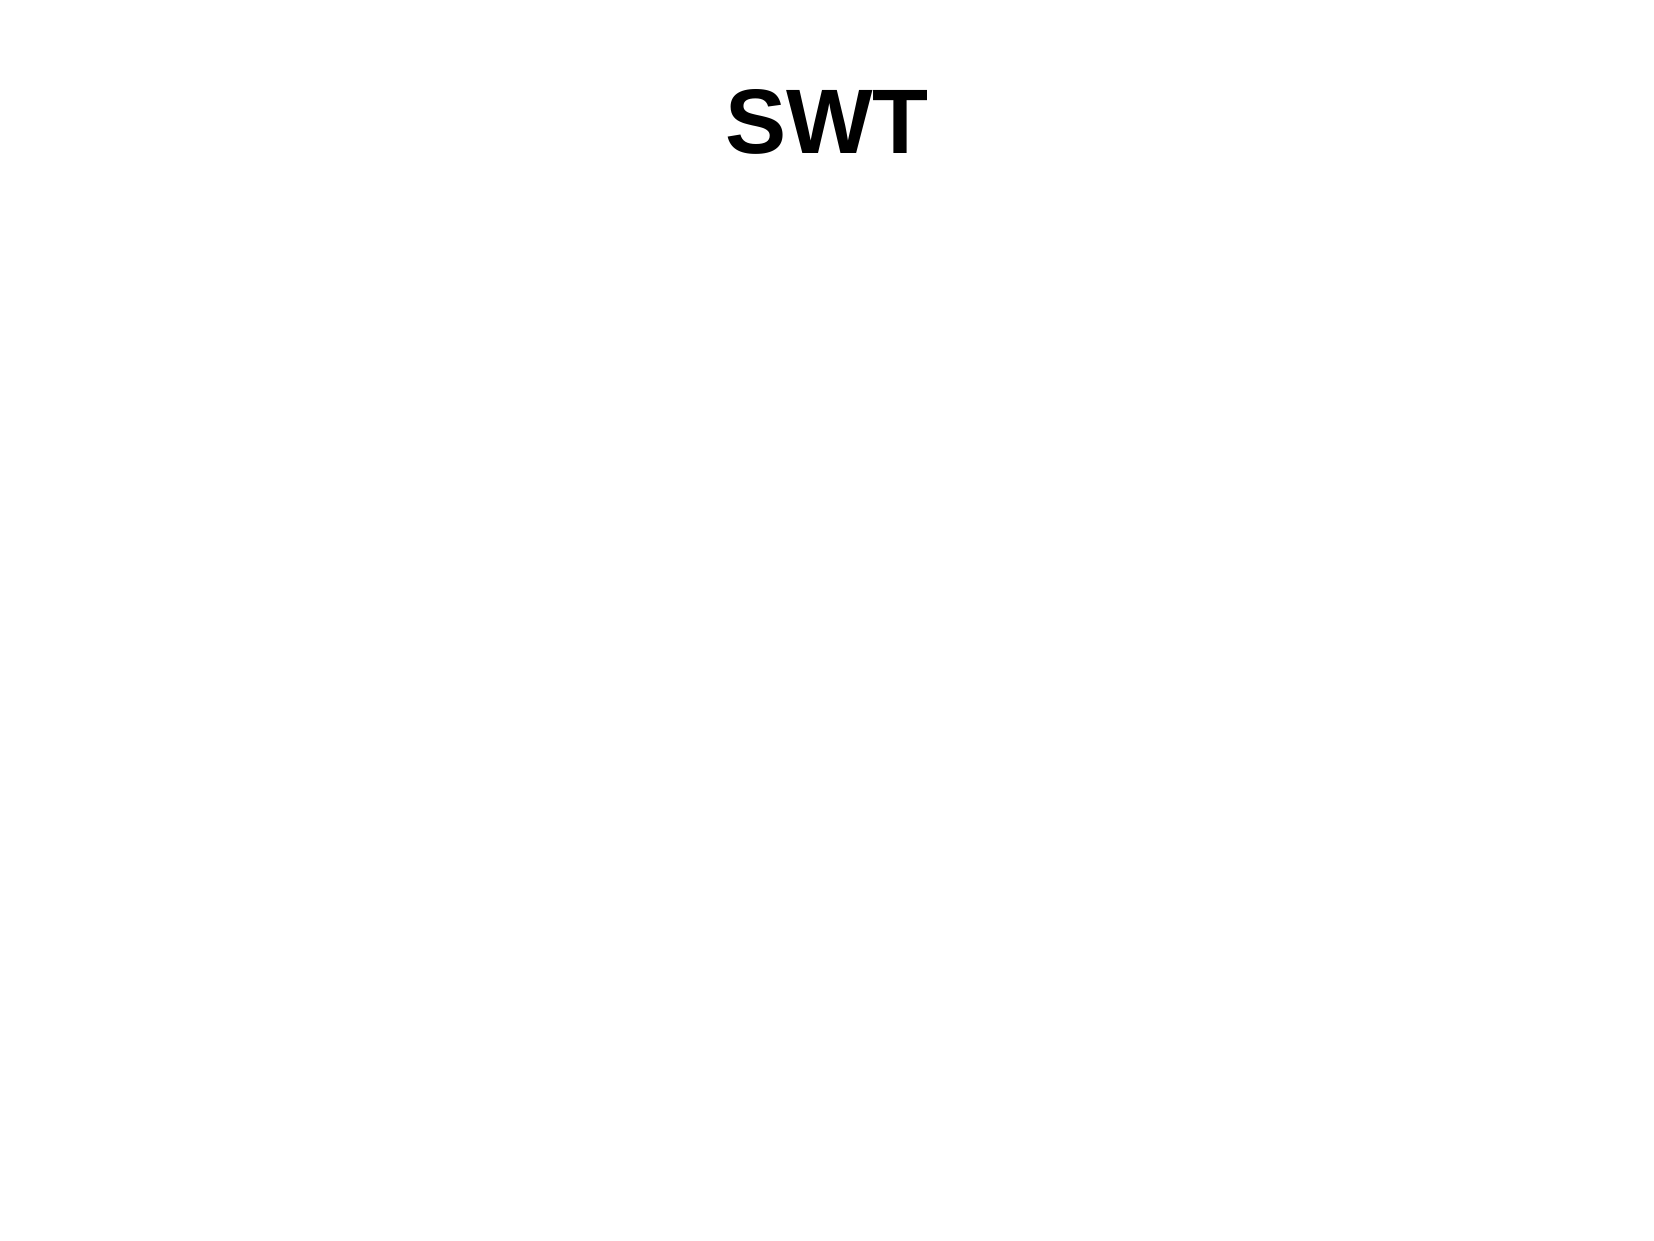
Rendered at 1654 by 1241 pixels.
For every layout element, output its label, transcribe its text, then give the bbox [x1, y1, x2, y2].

title SWT [82, 49, 1571, 196]
